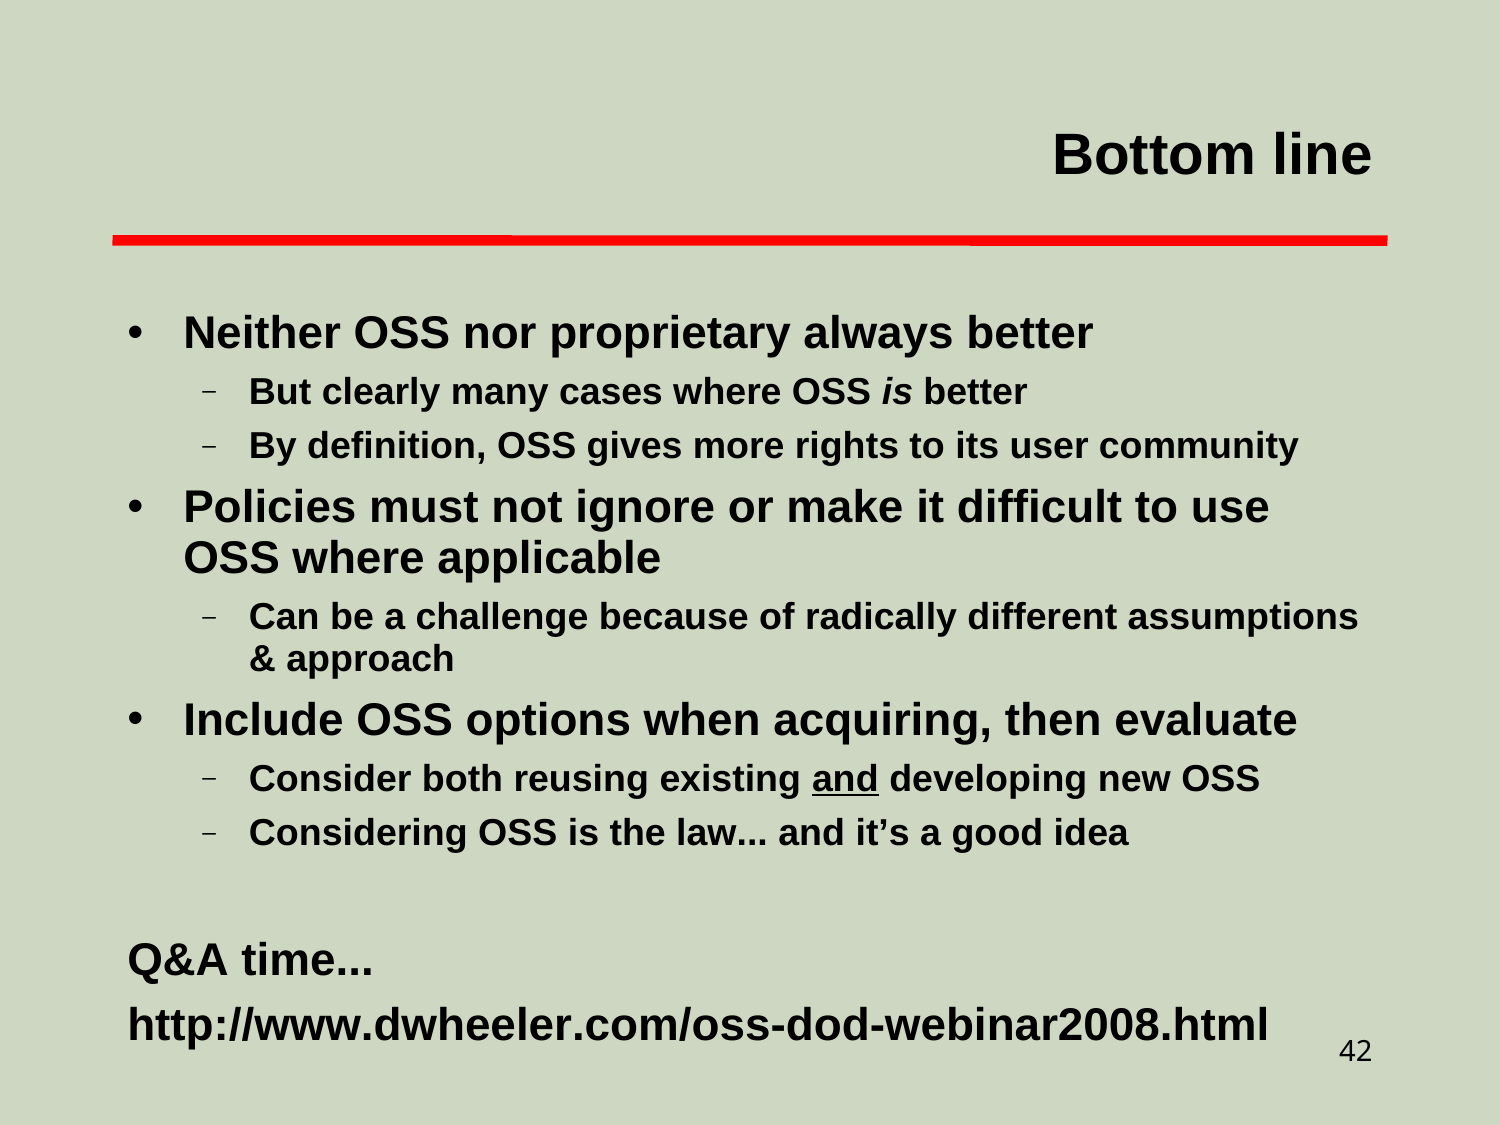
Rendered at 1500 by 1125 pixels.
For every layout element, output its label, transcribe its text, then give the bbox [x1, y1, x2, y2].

title Bottom line [337, 85, 1388, 224]
list Neither OSS nor proprietary always better But clearly many cases where OSS is better By definition, OSS gives more rights to its user community Policies must not ignore or make it difficult to use OSS where applicable Can be a challenge because of radically different assumptions & approach Include OSS options when acquiring, then evaluate Consider both reusing existing and developing new OSS Considering OSS is the law... and it’s a good idea Q&A time... http://www.dwheeler.com/oss-dod-webinar2008.html [112, 299, 1388, 1062]
